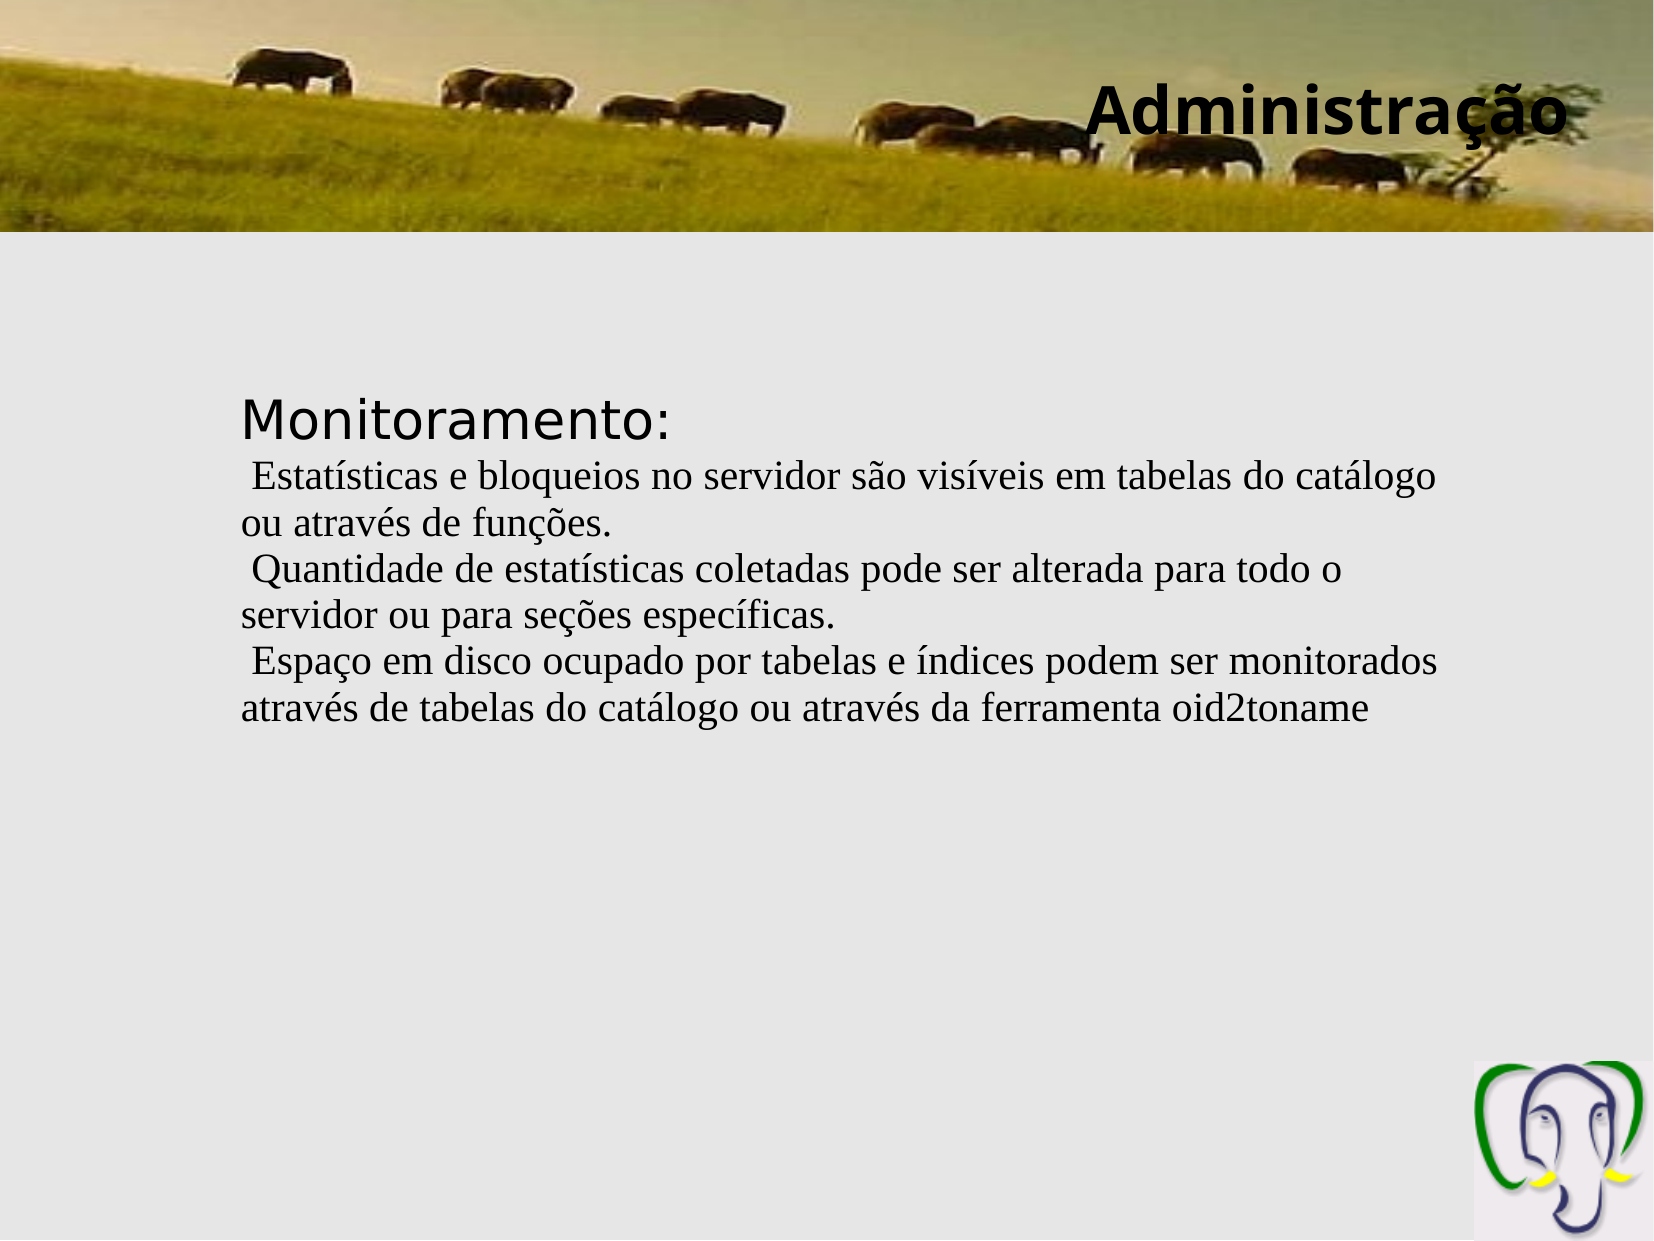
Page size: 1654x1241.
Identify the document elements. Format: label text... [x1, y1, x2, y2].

picture [1474, 1061, 1654, 1241]
text_box Administração [524, 55, 1586, 168]
text_box Monitoramento: Estatísticas e bloqueios no servidor são visíveis em tabelas do catálogo ou através de funções. Quantidade de estatísticas coletadas pode ser alterada para todo o servidor ou para seções específicas. Espaço em disco ocupado por tabelas e índices podem ser monitorados através de tabelas do catálogo ou através da ferramenta oid2toname [226, 381, 1467, 915]
picture [0, 0, 1654, 232]
